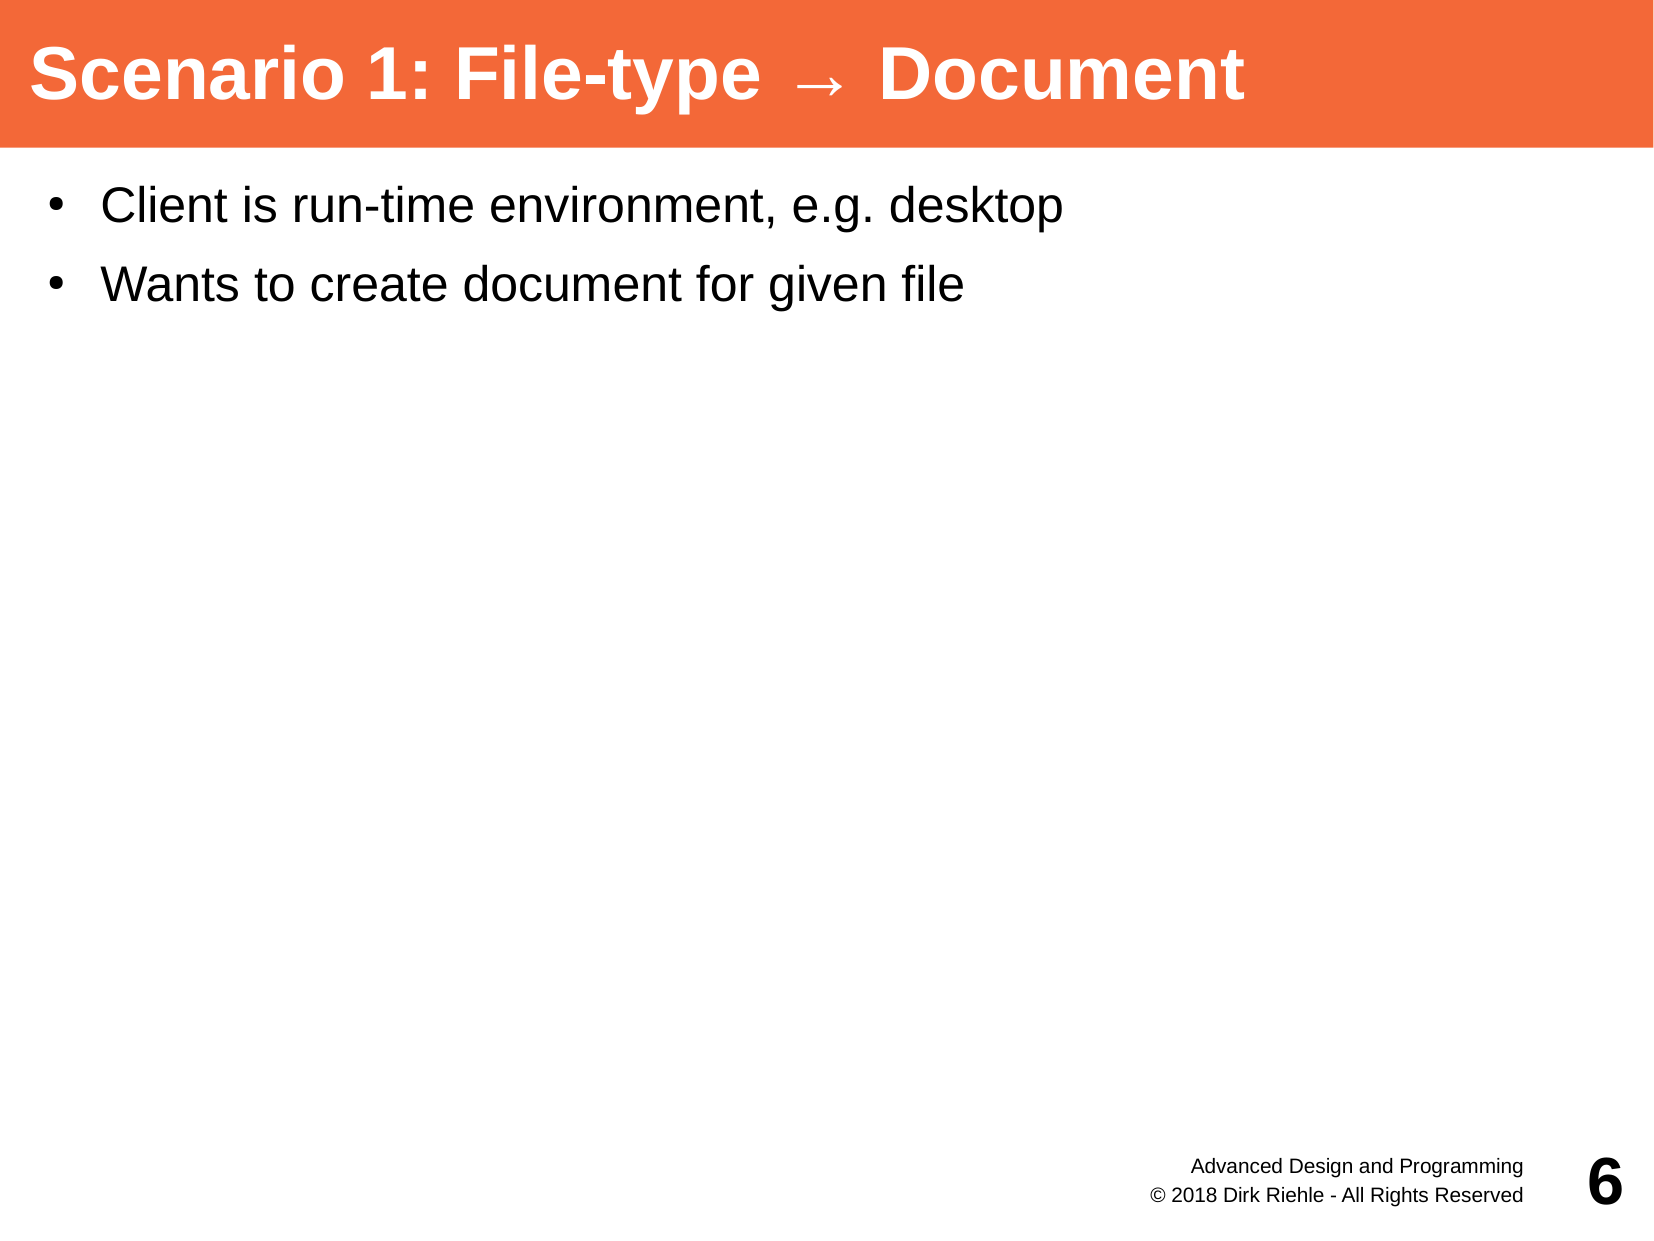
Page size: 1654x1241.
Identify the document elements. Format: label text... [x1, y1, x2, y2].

title Scenario 1: File-type → Document [0, 0, 1654, 148]
list Client is run-time environment, e.g. desktop Wants to create document for given file [29, 177, 1625, 1063]
